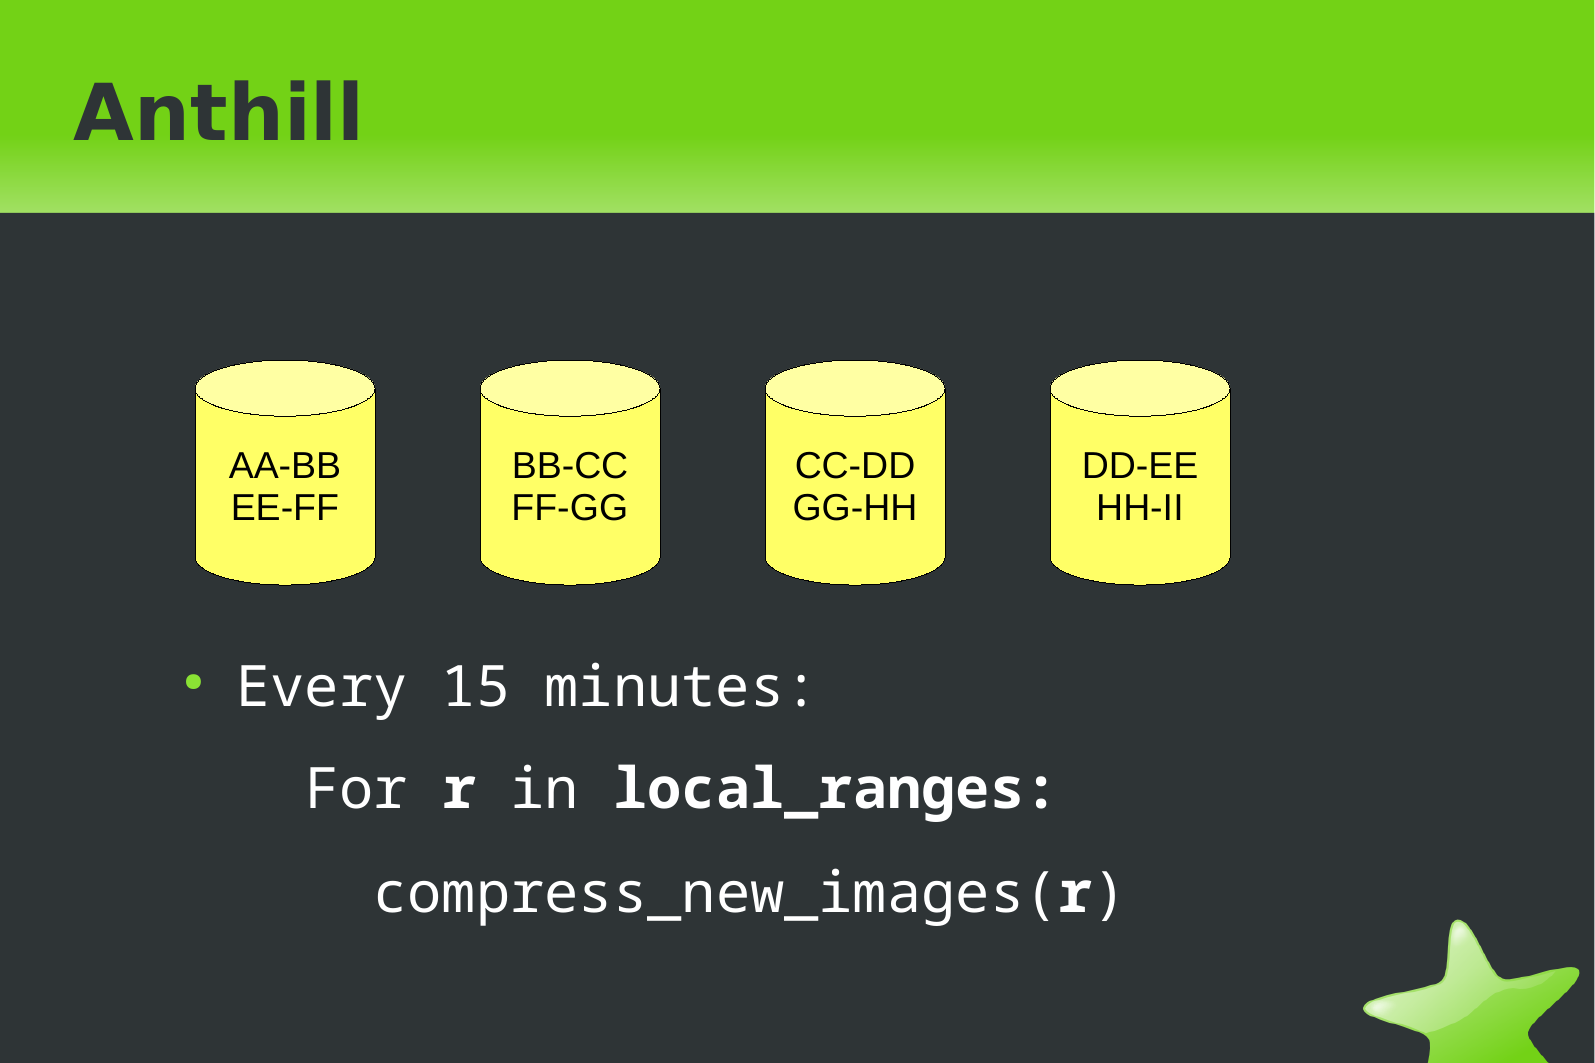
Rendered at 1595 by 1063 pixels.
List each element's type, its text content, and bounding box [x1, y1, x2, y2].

text_box CC-DD GG-HH [765, 389, 946, 586]
text_box BB-CC FF-GG [480, 389, 661, 586]
text_box DD-EE HH-II [1050, 389, 1231, 586]
title Anthill [74, 25, 1510, 203]
text_box AA-BB EE-FF [195, 389, 376, 586]
picture [0, 0, 1595, 1063]
list Every 15 minutes: For r in local_ranges: compress_new_images(r) [105, 645, 1540, 946]
